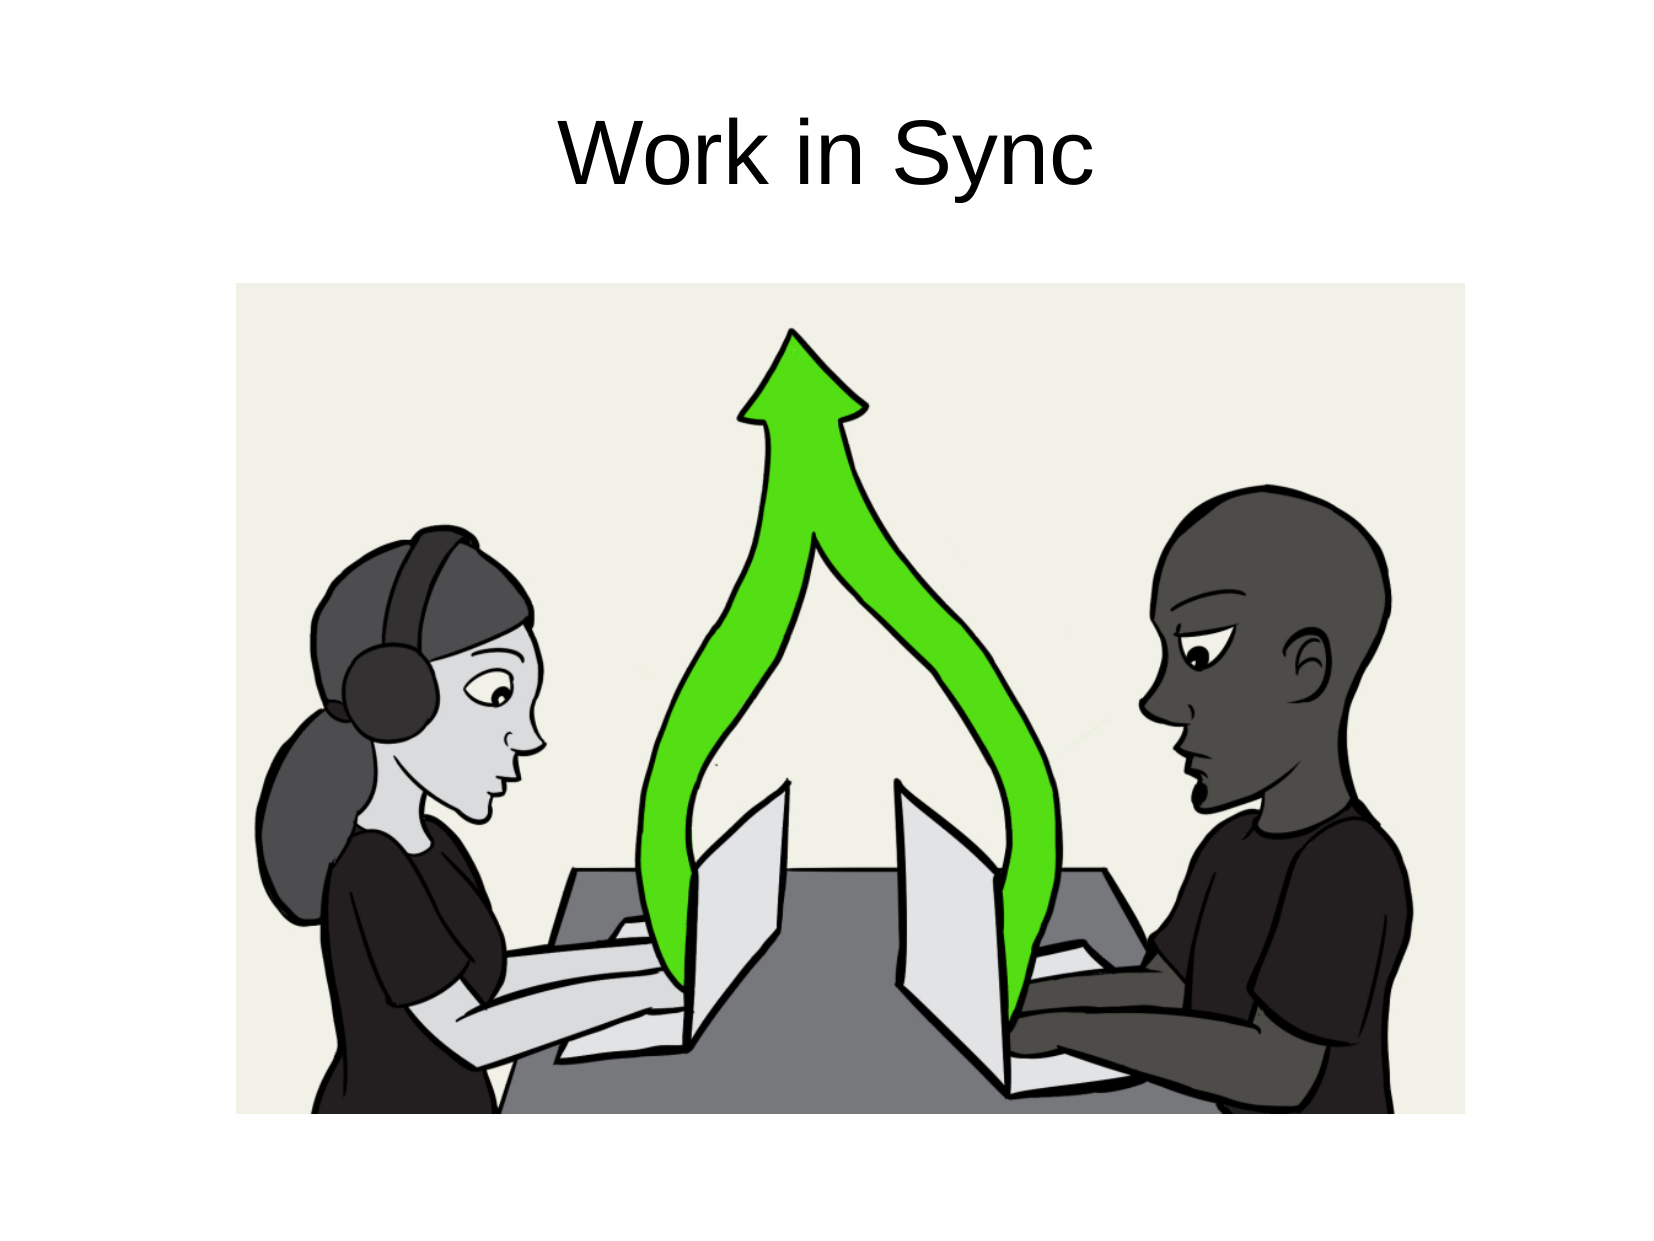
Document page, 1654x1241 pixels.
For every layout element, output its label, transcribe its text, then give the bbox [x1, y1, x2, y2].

text_box Work in Sync [82, 49, 1571, 257]
picture [236, 283, 1465, 1114]
